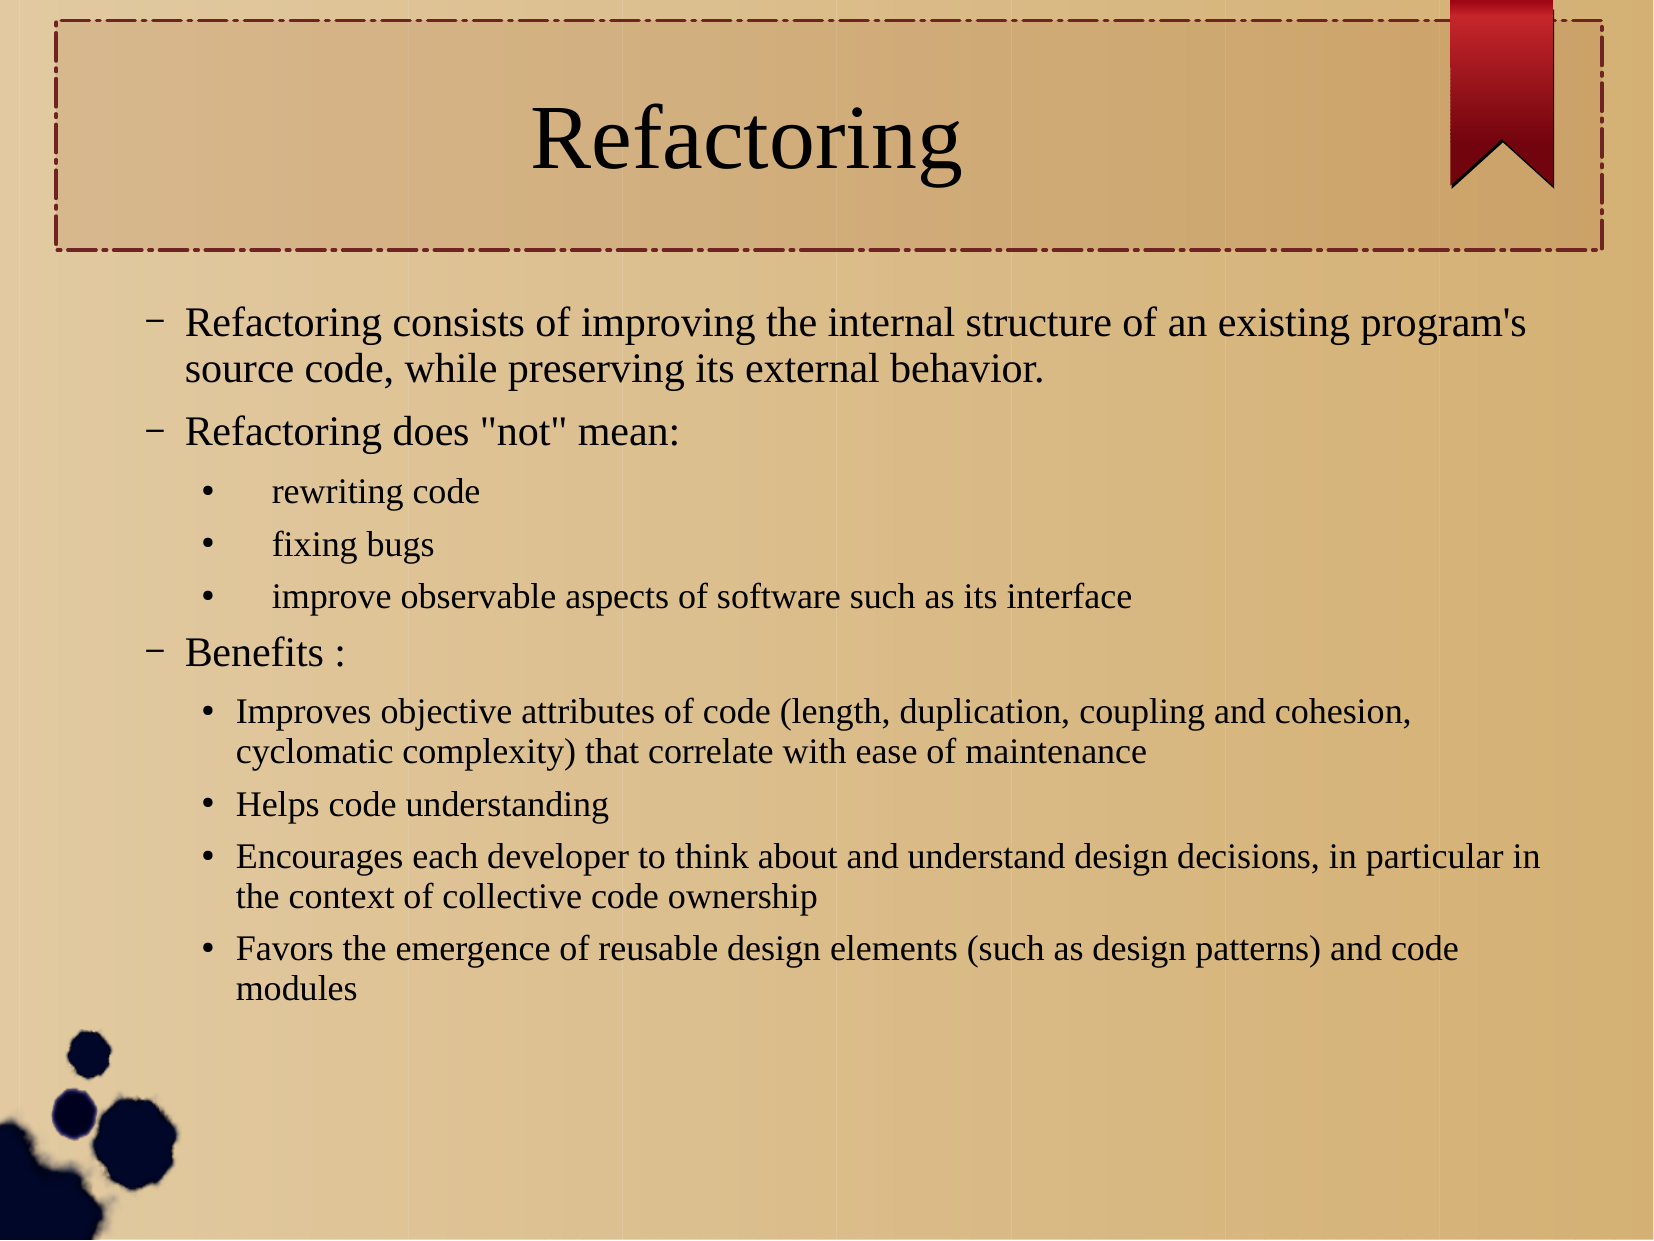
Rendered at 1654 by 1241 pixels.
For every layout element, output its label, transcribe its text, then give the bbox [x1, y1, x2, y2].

title Refactoring [82, 47, 1412, 229]
list Refactoring consists of improving the internal structure of an existing program's source code, while preserving its external behavior. Refactoring does "not" mean: rewriting code fixing bugs improve observable aspects of software such as its interface Benefits : Improves objective attributes of code (length, duplication, coupling and cohesion, cyclomatic complexity) that correlate with ease of maintenance Helps code understanding Encourages each developer to think about and understand design decisions, in particular in the context of collective code ownership Favors the emergence of reusable design elements (such as design patterns) and code modules [82, 299, 1571, 1019]
